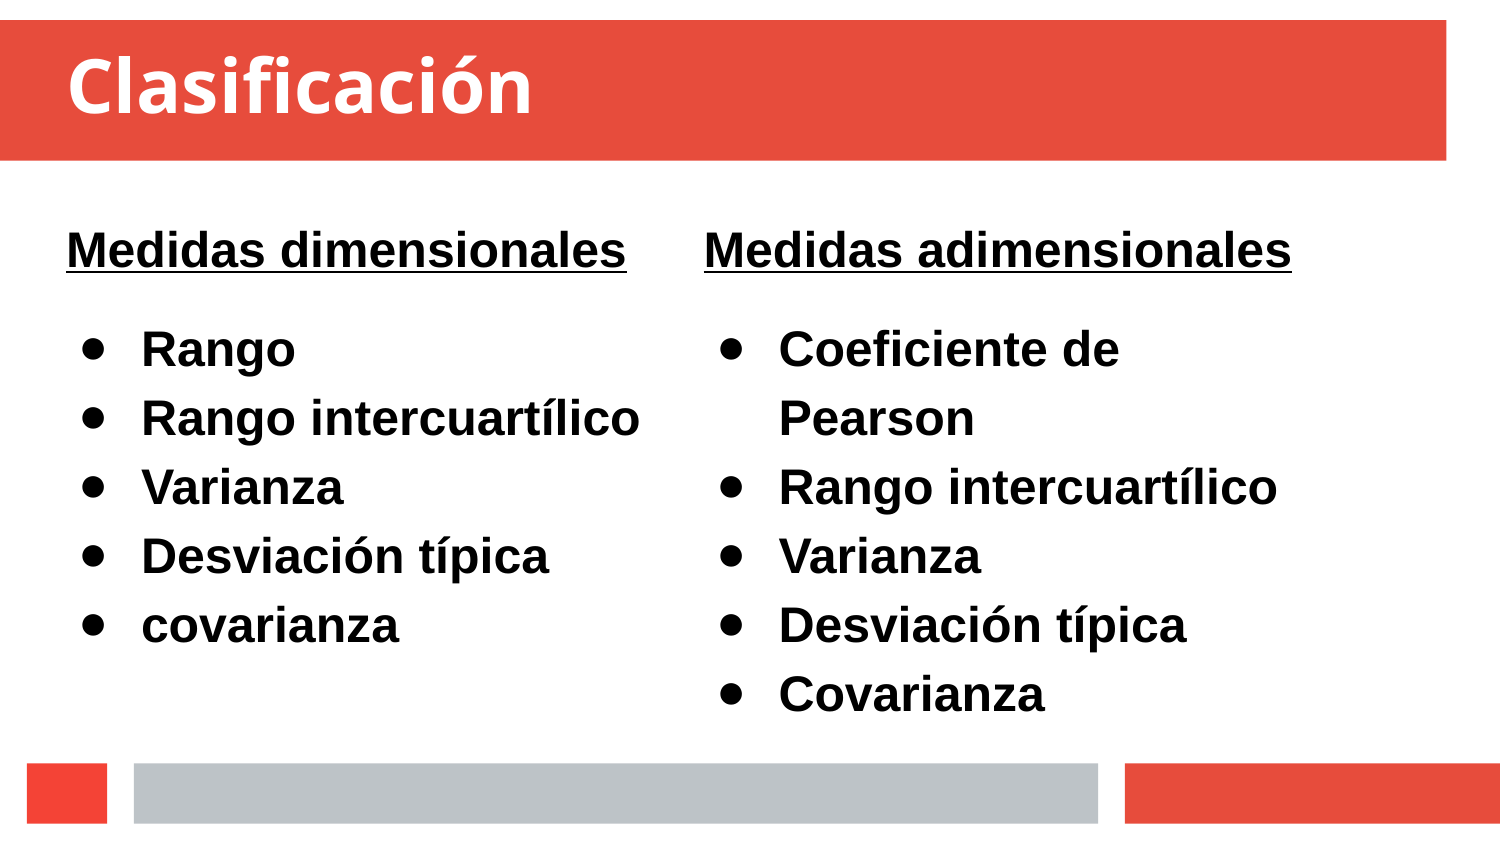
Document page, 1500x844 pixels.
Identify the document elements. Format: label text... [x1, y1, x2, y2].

subtitle Medidas dimensionales Rango Rango intercuartílico Varianza Desviación típica covarianza [53, 196, 679, 719]
title Clasificación [53, 40, 1447, 141]
subtitle Medidas adimensionales Coeficiente de Pearson Rango intercuartílico Varianza Desviación típica Covarianza [691, 196, 1316, 719]
